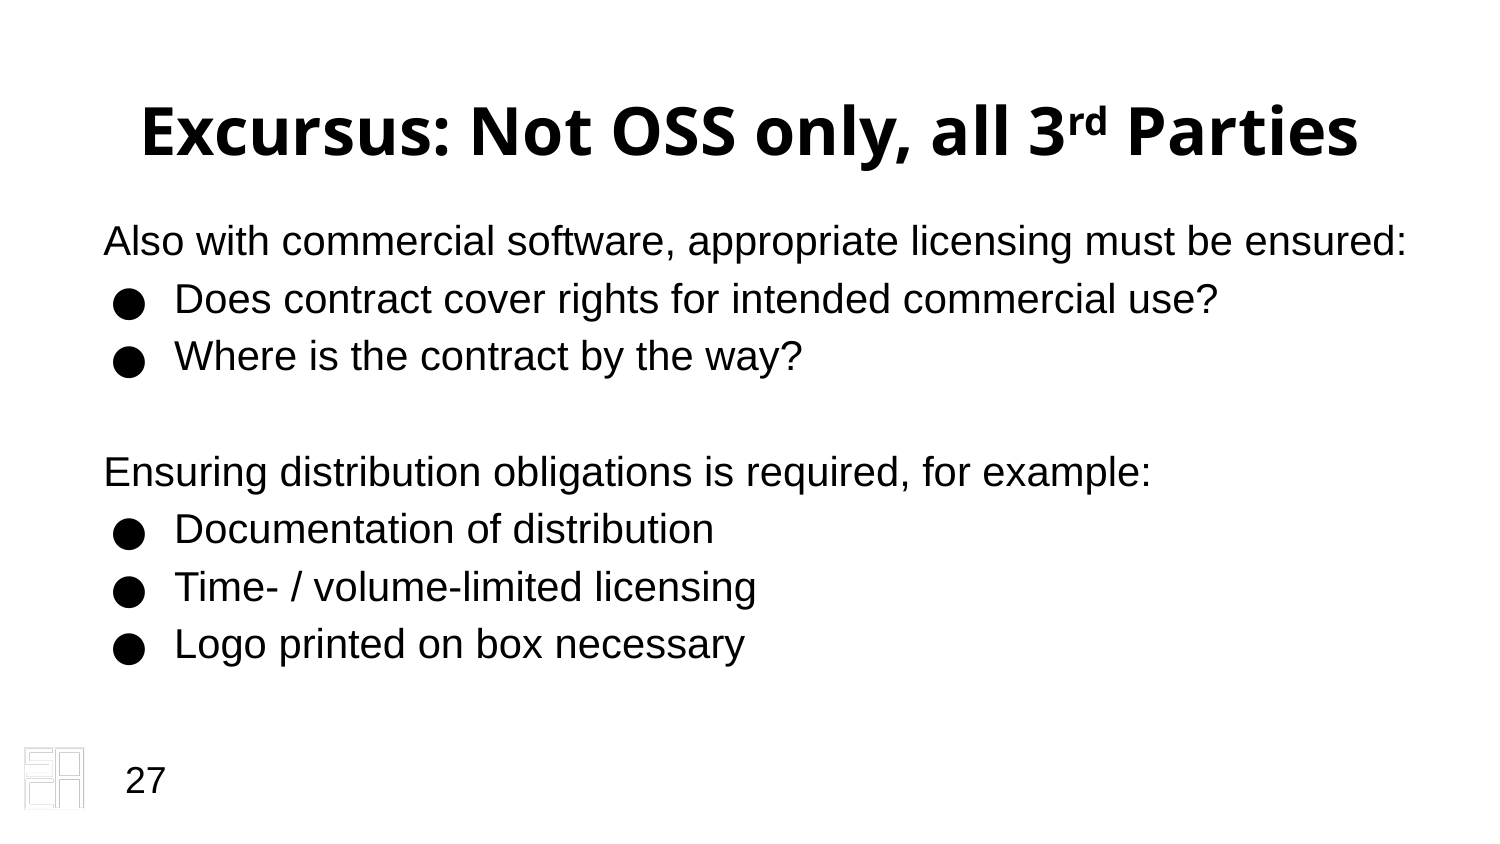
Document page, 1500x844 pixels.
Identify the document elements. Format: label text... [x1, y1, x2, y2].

picture [23, 746, 86, 811]
text_box Also with commercial software, appropriate licensing must be ensured: Does contract cover rights for intended commercial use? Where is the contract by the way? Ensuring distribution obligations is required, for example: Documentation of distribution Time- / volume-limited licensing Logo printed on box necessary [88, 199, 1447, 753]
text_box Excursus: Not OSS only, all 3rd Parties [74, 39, 1425, 169]
